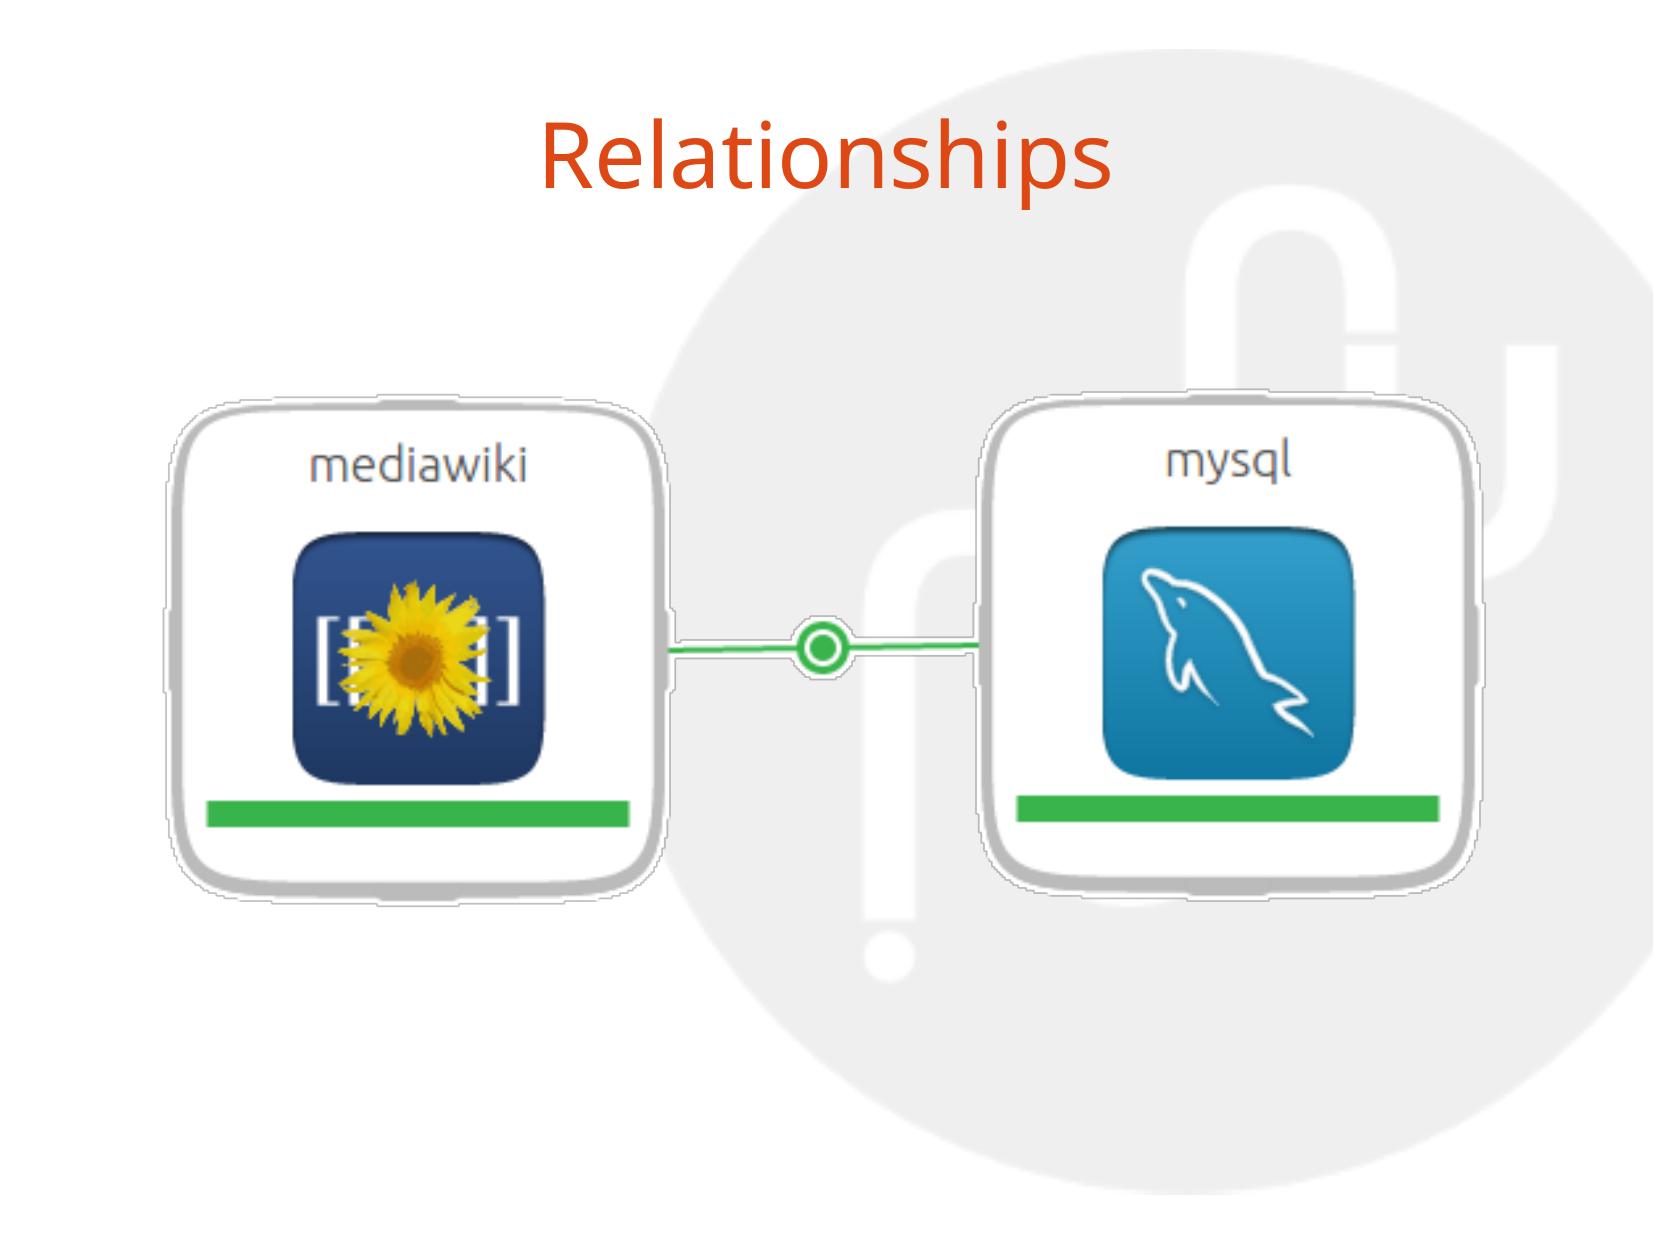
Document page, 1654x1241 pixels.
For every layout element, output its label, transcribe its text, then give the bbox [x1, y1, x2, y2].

picture [101, 49, 1654, 1195]
title Relationships [82, 49, 1571, 257]
